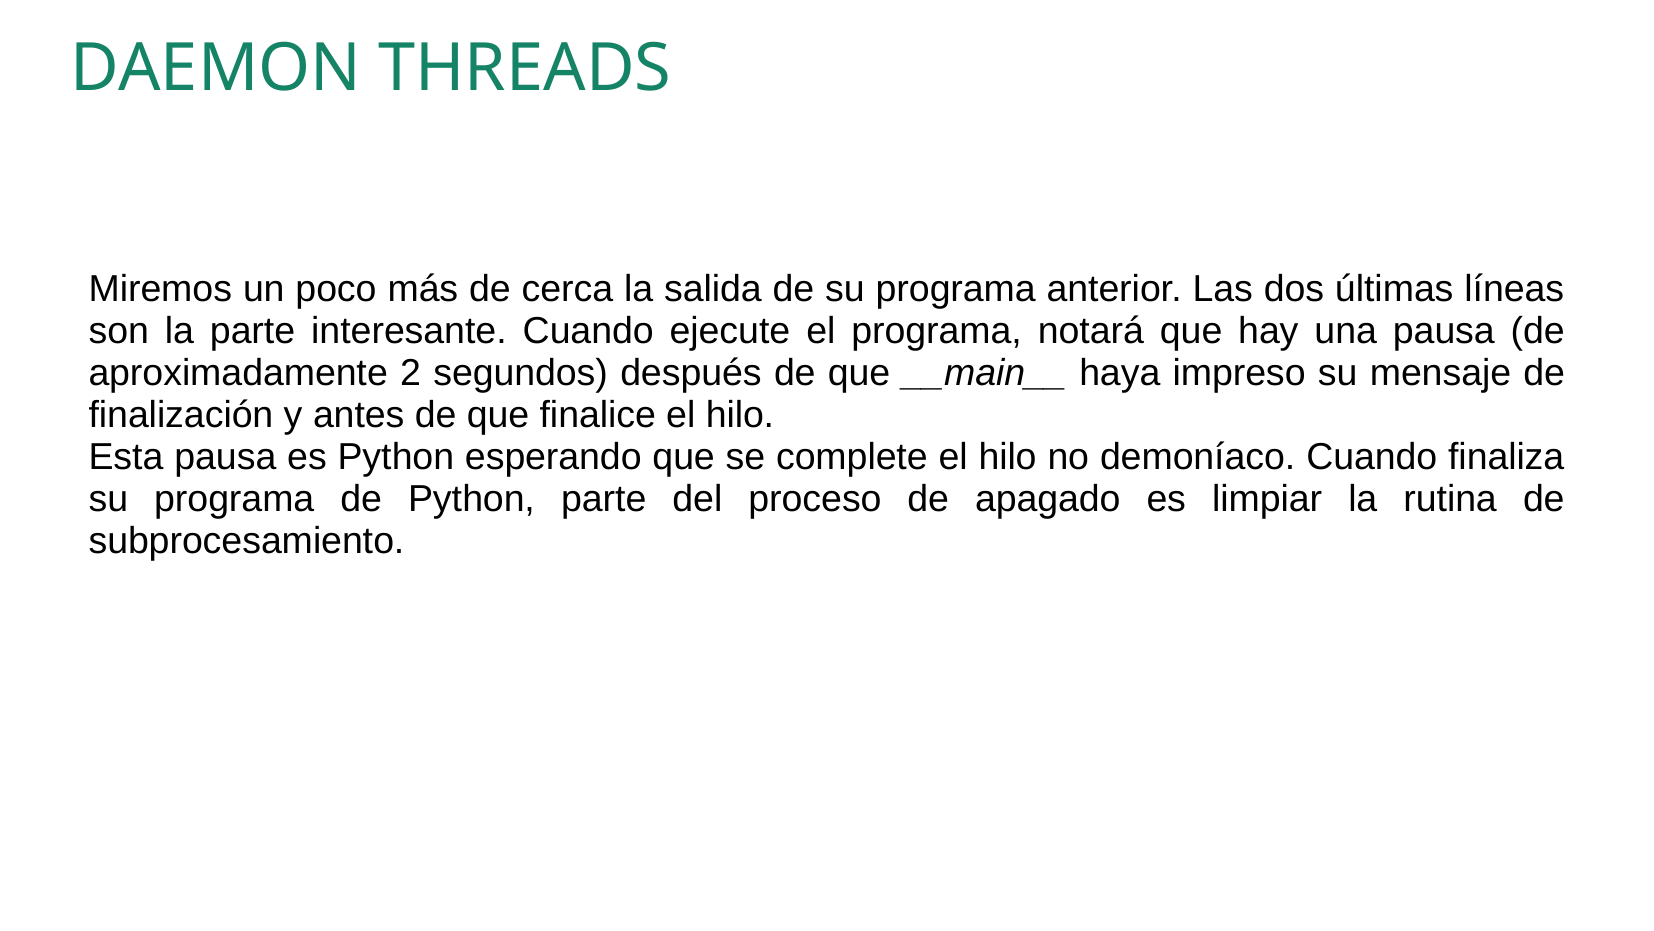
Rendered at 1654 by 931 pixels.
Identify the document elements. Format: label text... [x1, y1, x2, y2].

title DAEMON THREADS [70, 0, 1447, 159]
text_box Miremos un poco más de cerca la salida de su programa anterior. Las dos últimas líneas son la parte interesante. Cuando ejecute el programa, notará que hay una pausa (de aproximadamente 2 segundos) después de que __main__ haya impreso su mensaje de finalización y antes de que finalice el hilo. Esta pausa es Python esperando que se complete el hilo no demoníaco. Cuando finaliza su programa de Python, parte del proceso de apagado es limpiar la rutina de subprocesamiento. [73, 259, 1580, 779]
